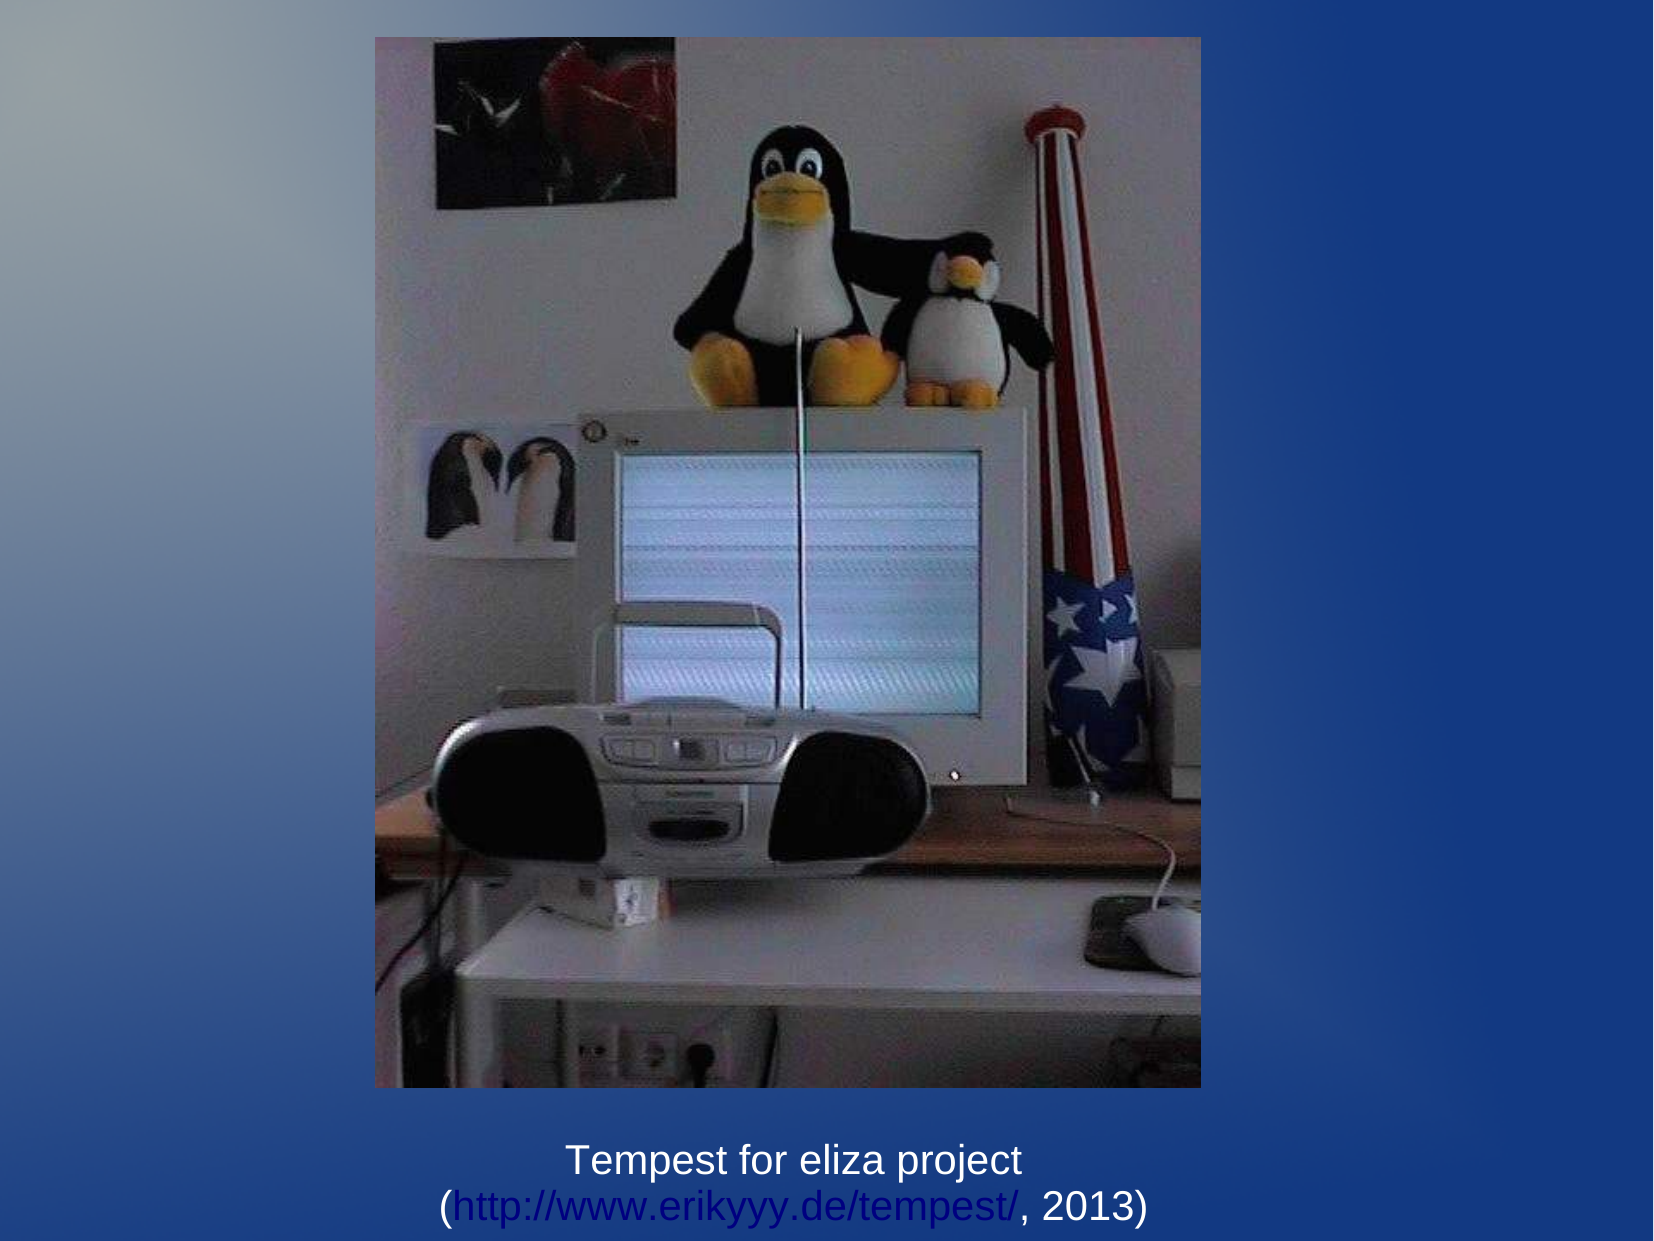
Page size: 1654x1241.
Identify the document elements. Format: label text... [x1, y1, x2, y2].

picture [0, 0, 1654, 1241]
title Tempest for eliza project (http://www.erikyyy.de/tempest/, 2013) [49, 1125, 1538, 1241]
